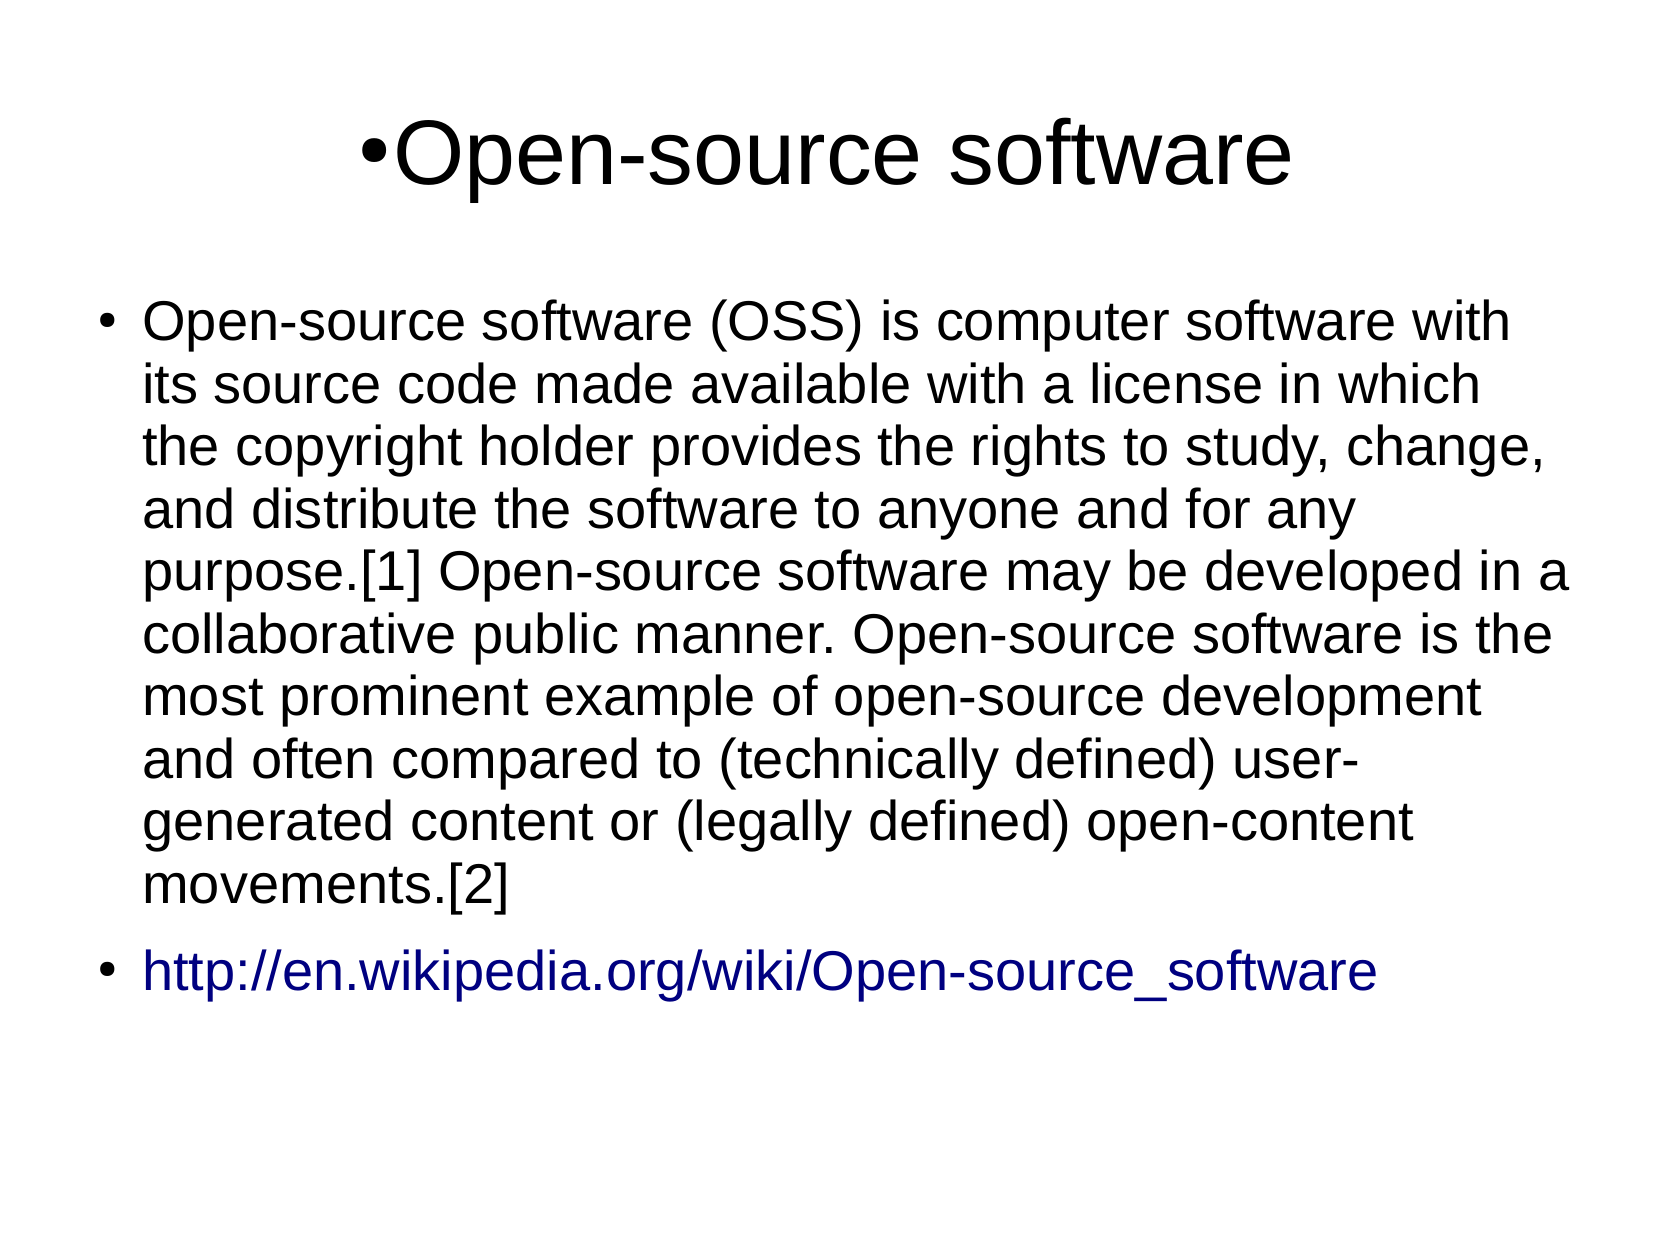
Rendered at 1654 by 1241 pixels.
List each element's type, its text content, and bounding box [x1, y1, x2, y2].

list Open-source software (OSS) is computer software with its source code made available with a license in which the copyright holder provides the rights to study, change, and distribute the software to anyone and for any purpose.[1] Open-source software may be developed in a collaborative public manner. Open-source software is the most prominent example of open-source development and often compared to (technically defined) user-generated content or (legally defined) open-content movements.[2] http://en.wikipedia.org/wiki/Open-source_software [82, 290, 1571, 1010]
title Open-source software [82, 49, 1571, 257]
